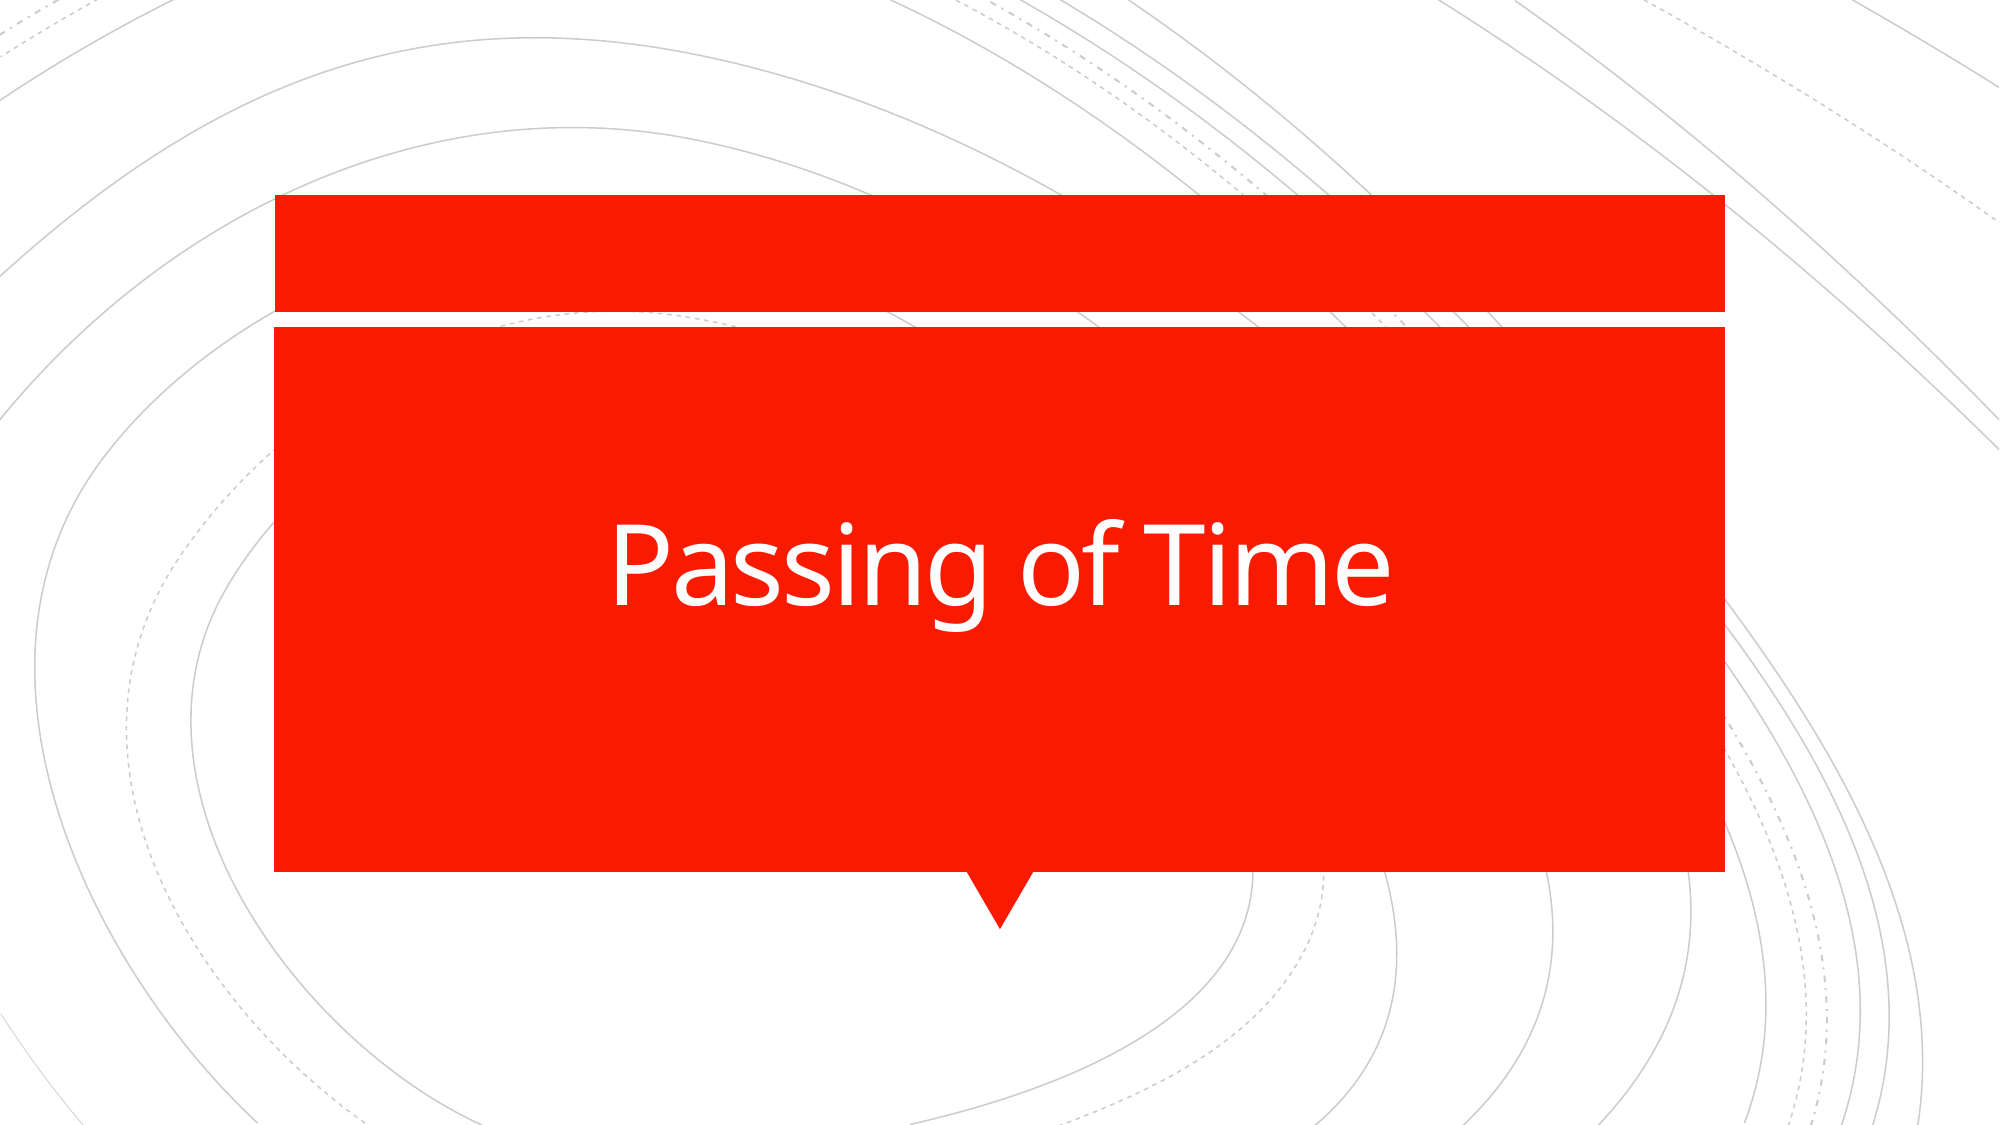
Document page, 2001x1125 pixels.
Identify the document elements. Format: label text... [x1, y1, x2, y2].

title Passing of Time [288, 340, 1713, 628]
